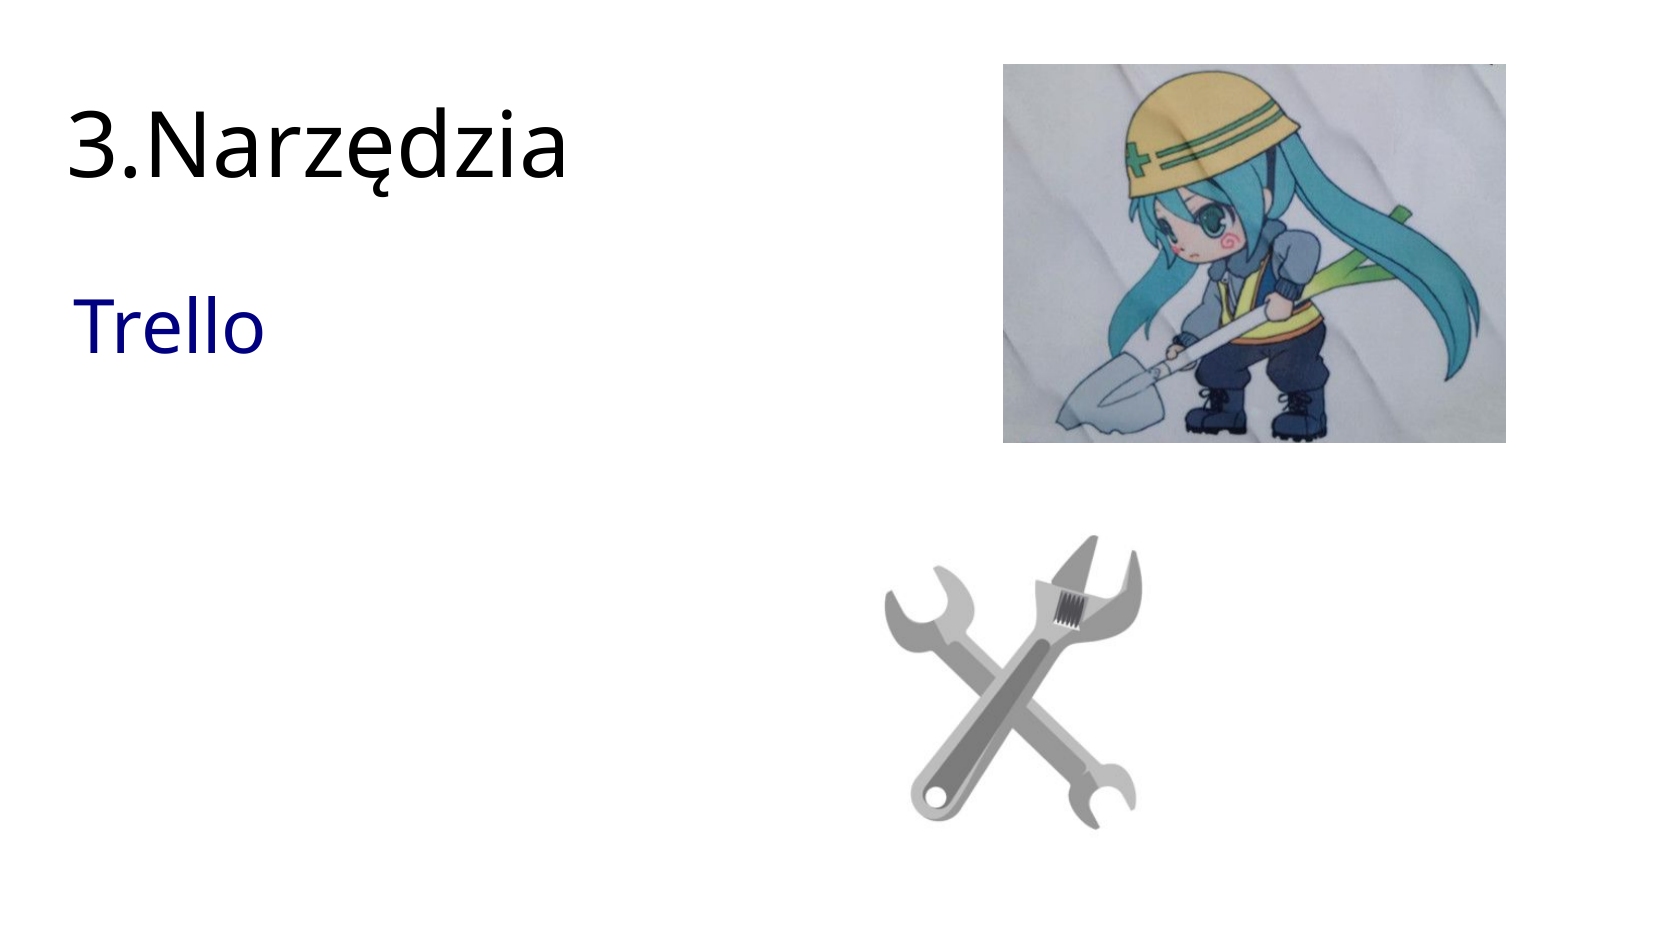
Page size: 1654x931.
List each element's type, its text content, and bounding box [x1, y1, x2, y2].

text_box Trello [59, 265, 709, 562]
picture [698, 472, 1329, 893]
picture [1003, 64, 1506, 443]
title 3.Narzędzia [0, 64, 1003, 221]
